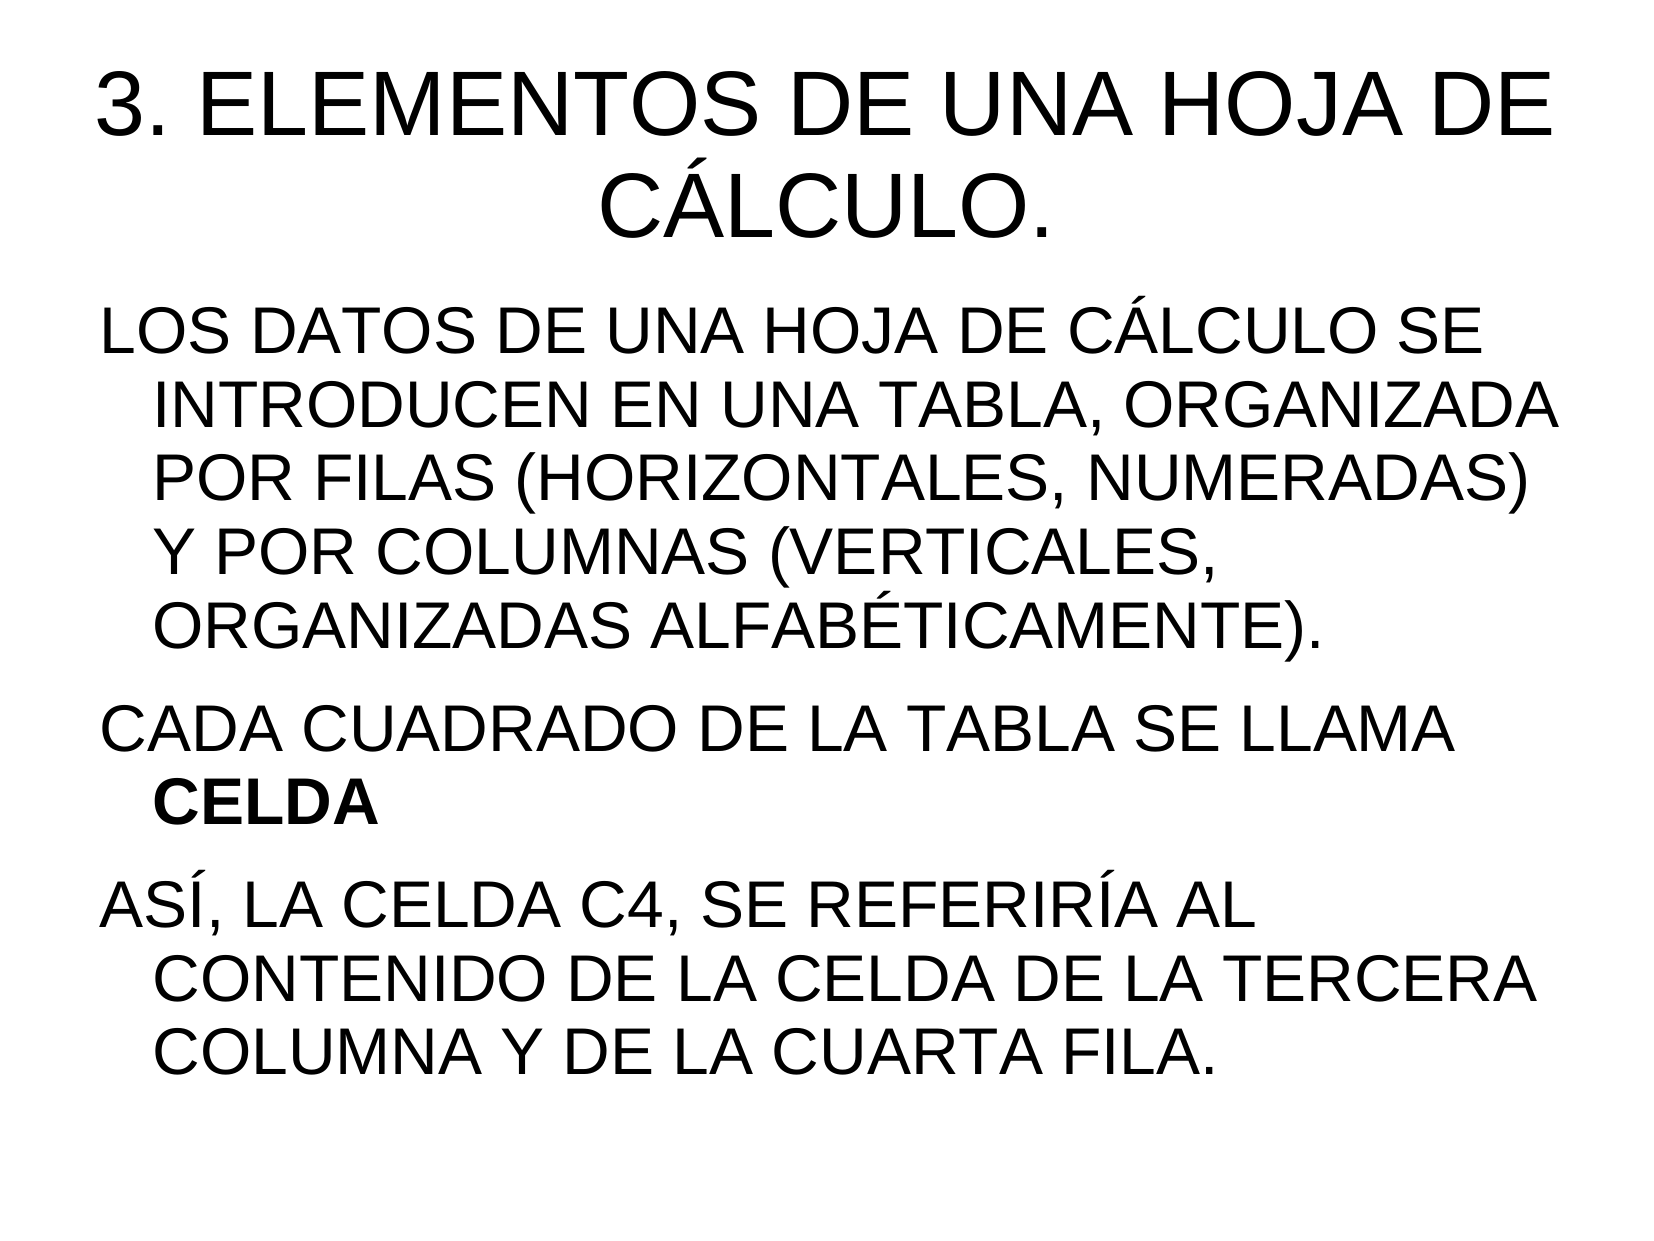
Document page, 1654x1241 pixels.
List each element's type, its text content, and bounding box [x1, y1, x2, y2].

list LOS DATOS DE UNA HOJA DE CÁLCULO SE INTRODUCEN EN UNA TABLA, ORGANIZADA POR FILAS (HORIZONTALES, NUMERADAS) Y POR COLUMNAS (VERTICALES, ORGANIZADAS ALFABÉTICAMENTE). CADA CUADRADO DE LA TABLA SE LLAMA CELDA ASÍ, LA CELDA C4, SE REFERIRÍA AL CONTENIDO DE LA CELDA DE LA TERCERA COLUMNA Y DE LA CUARTA FILA. [82, 290, 1571, 1109]
title 3. ELEMENTOS DE UNA HOJA DE CÁLCULO. [82, 47, 1571, 259]
